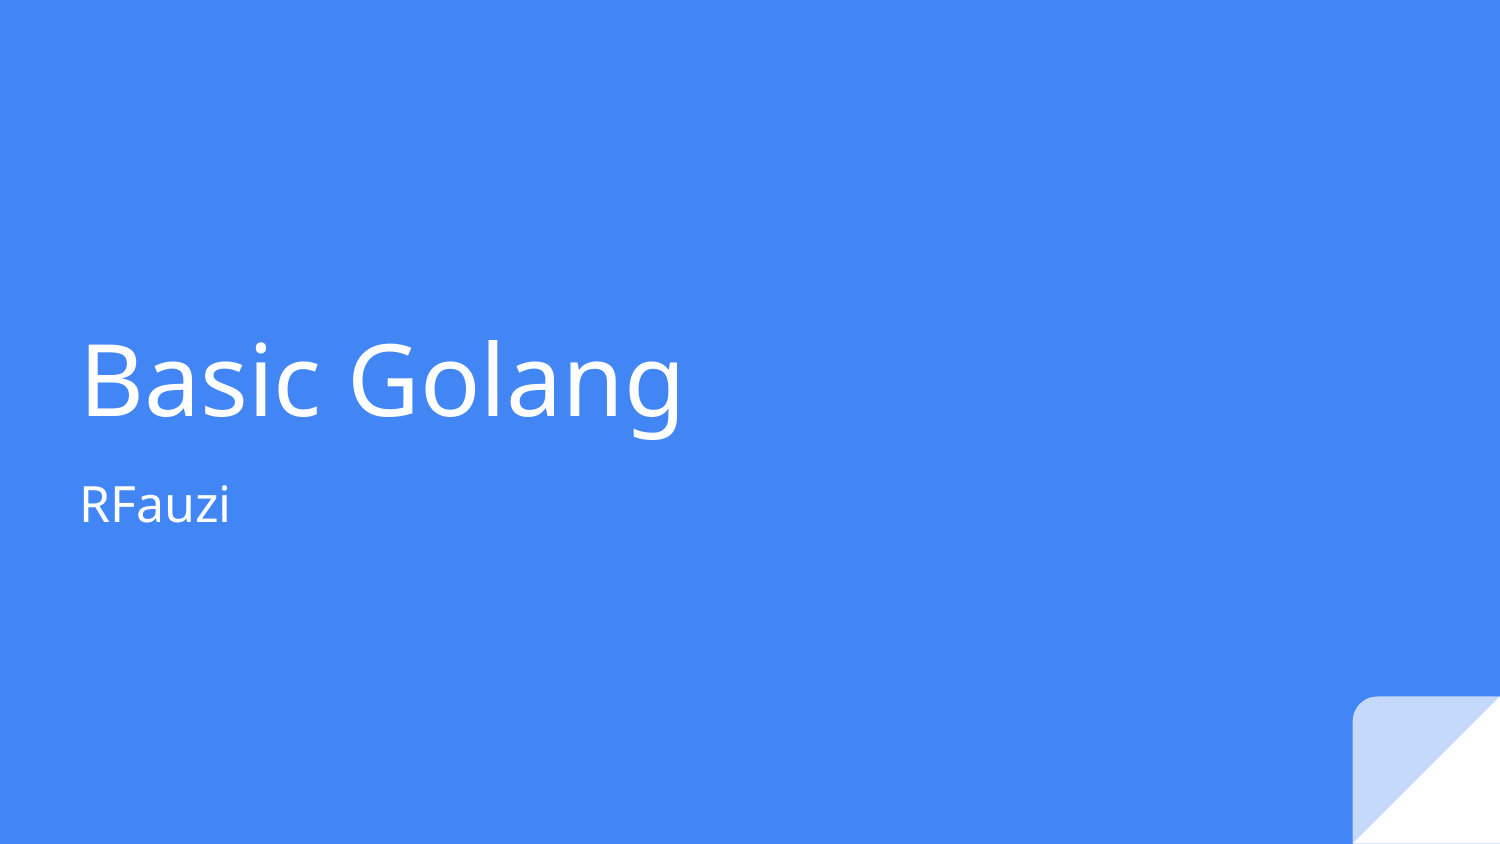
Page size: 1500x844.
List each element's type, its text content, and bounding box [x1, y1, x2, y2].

title Basic Golang [64, 298, 1413, 452]
subtitle RFauzi [64, 457, 1413, 529]
